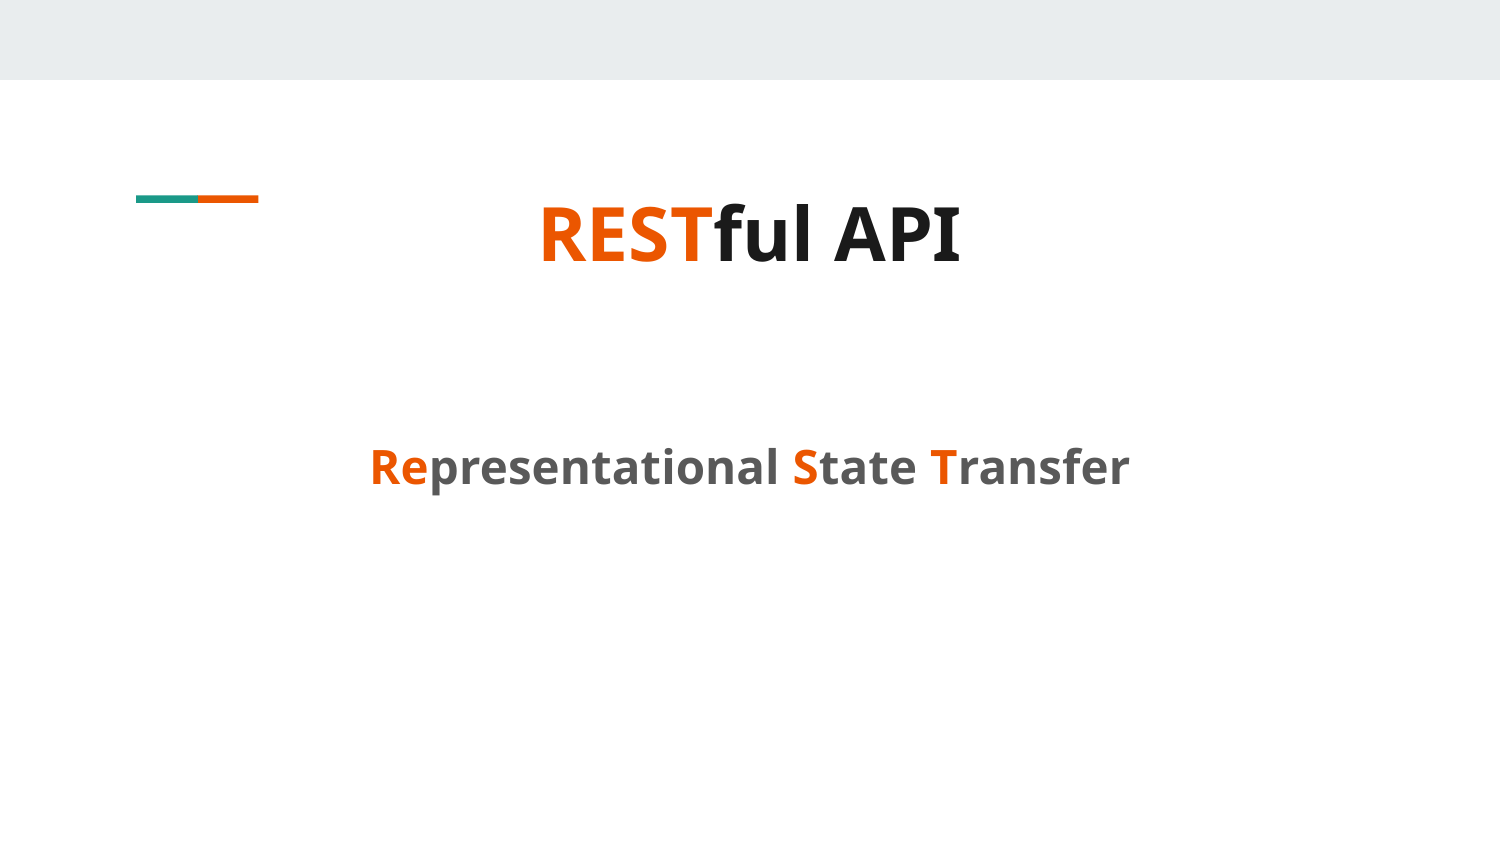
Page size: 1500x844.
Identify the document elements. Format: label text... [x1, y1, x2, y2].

title Representational State Transfer [119, 421, 1381, 510]
title RESTful API [119, 171, 1381, 373]
